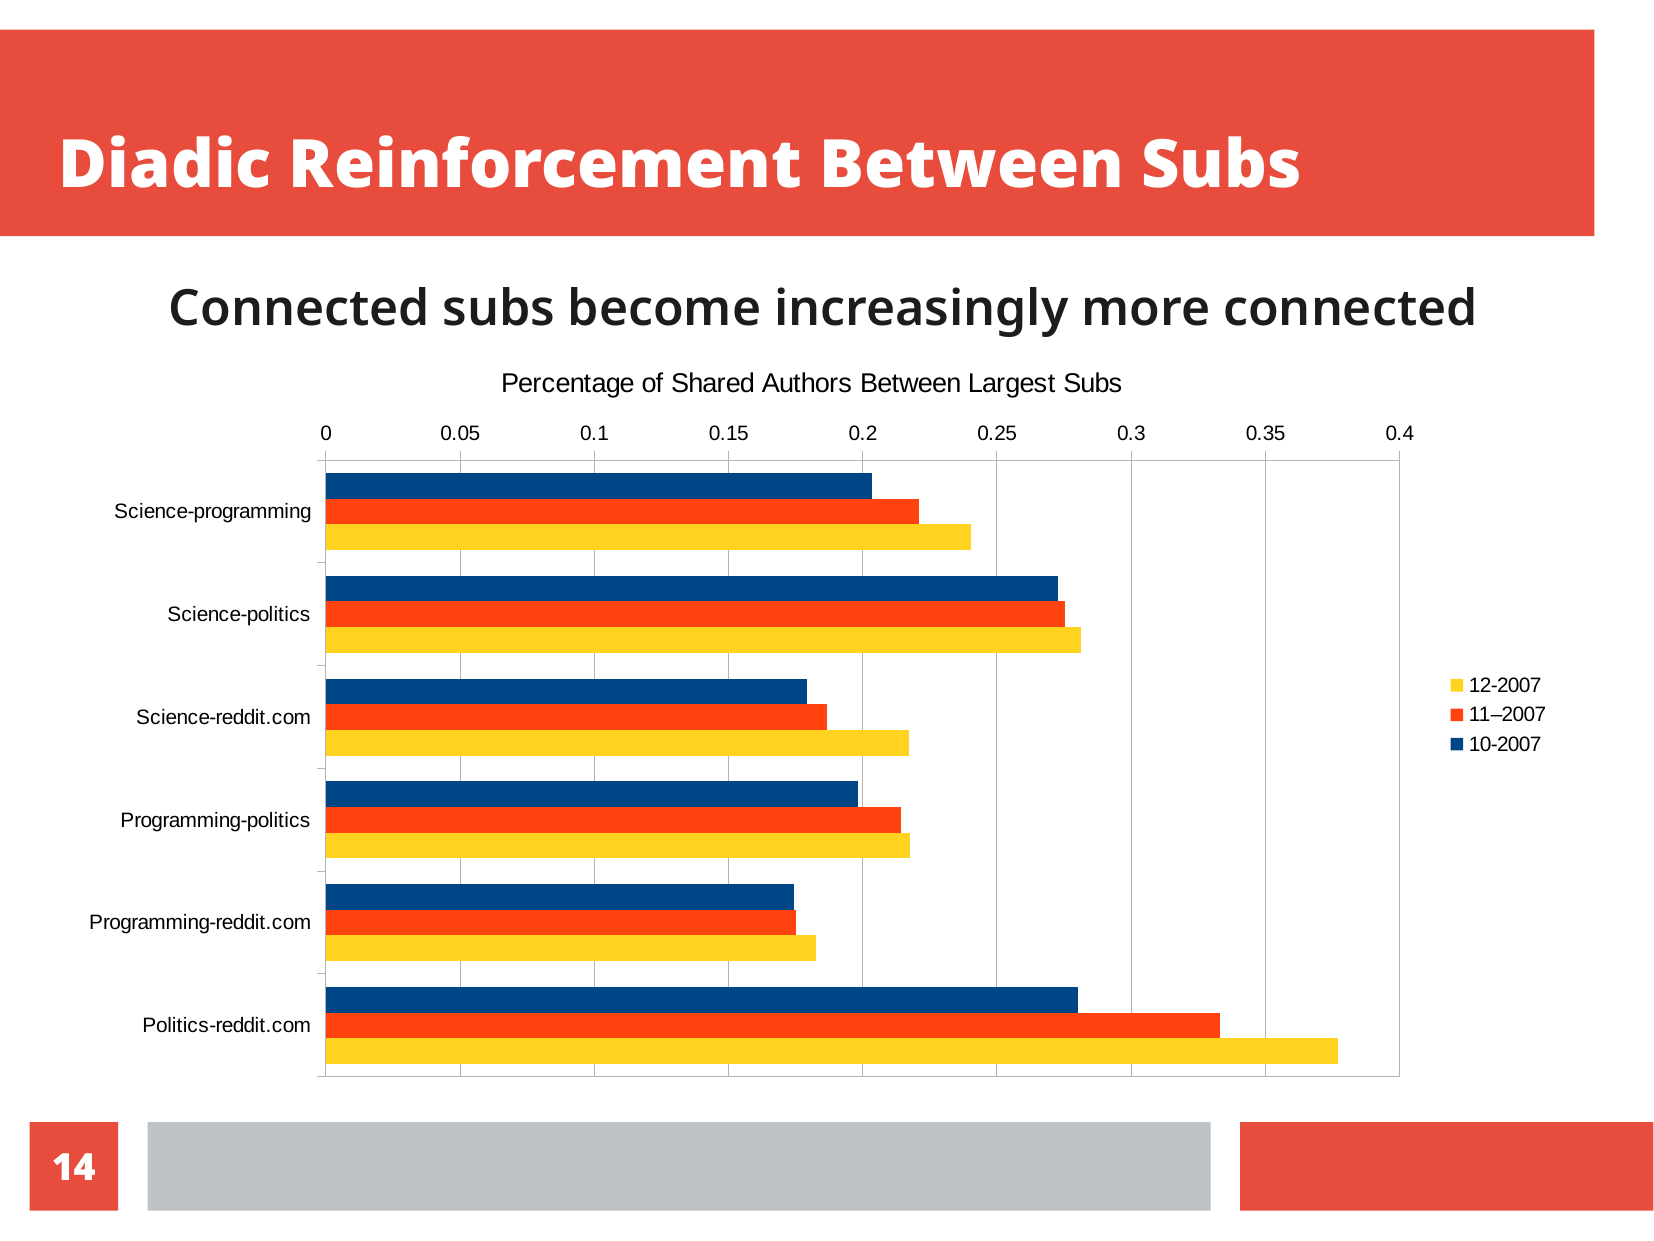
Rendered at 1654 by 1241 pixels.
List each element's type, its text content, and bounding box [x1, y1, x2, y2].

chart [59, 337, 1565, 1092]
list Connected subs become increasingly more connected [0, 271, 1647, 638]
title Diadic Reinforcement Between Subs [59, 59, 1595, 207]
